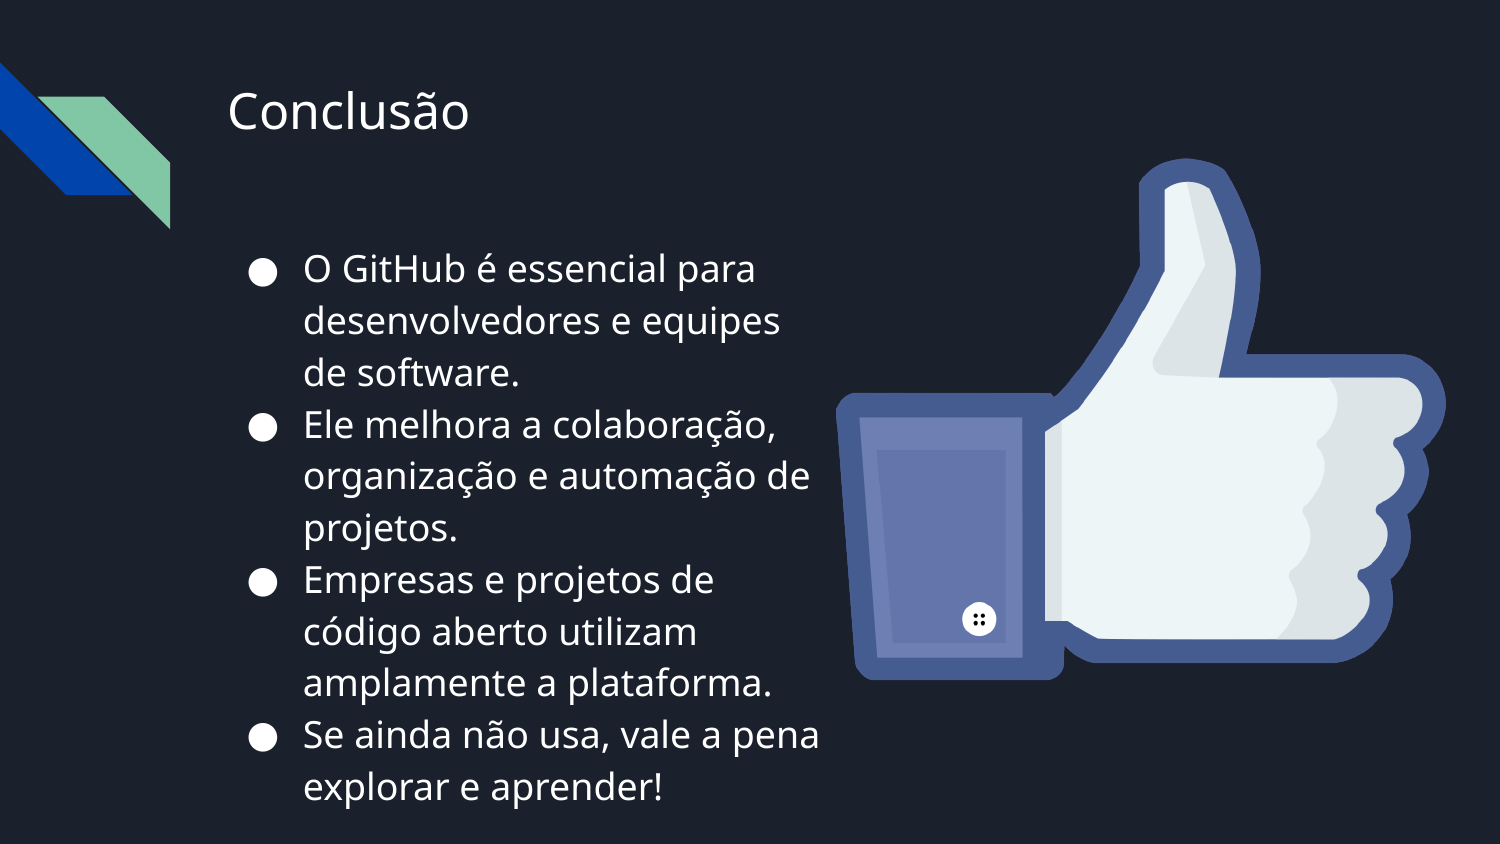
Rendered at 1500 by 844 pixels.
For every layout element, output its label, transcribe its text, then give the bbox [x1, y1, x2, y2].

picture [836, 158, 1450, 685]
title Conclusão [212, 64, 836, 223]
list O GitHub é essencial para desenvolvedores e equipes de software. Ele melhora a colaboração, organização e automação de projetos. Empresas e projetos de código aberto utilizam amplamente a plataforma. Se ainda não usa, vale a pena explorar e aprender! [212, 223, 836, 620]
